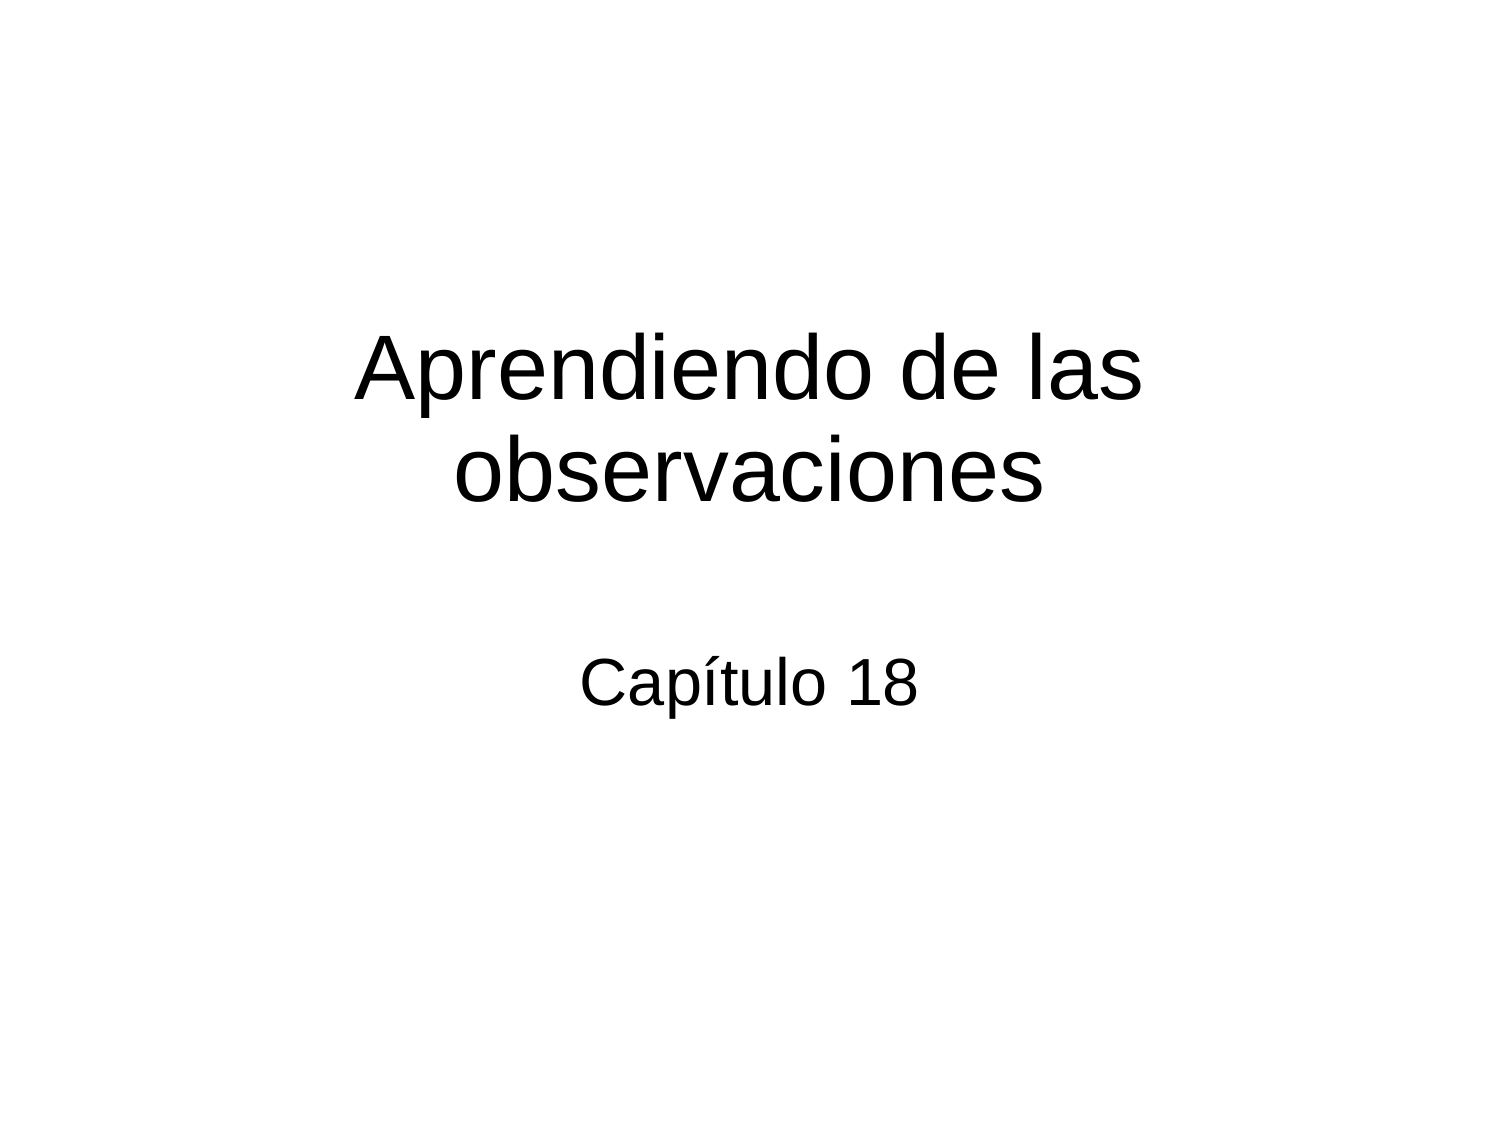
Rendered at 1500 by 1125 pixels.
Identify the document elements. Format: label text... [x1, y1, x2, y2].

subtitle Capítulo 18 [225, 637, 1276, 926]
title Aprendiendo de las observaciones [112, 301, 1388, 639]
